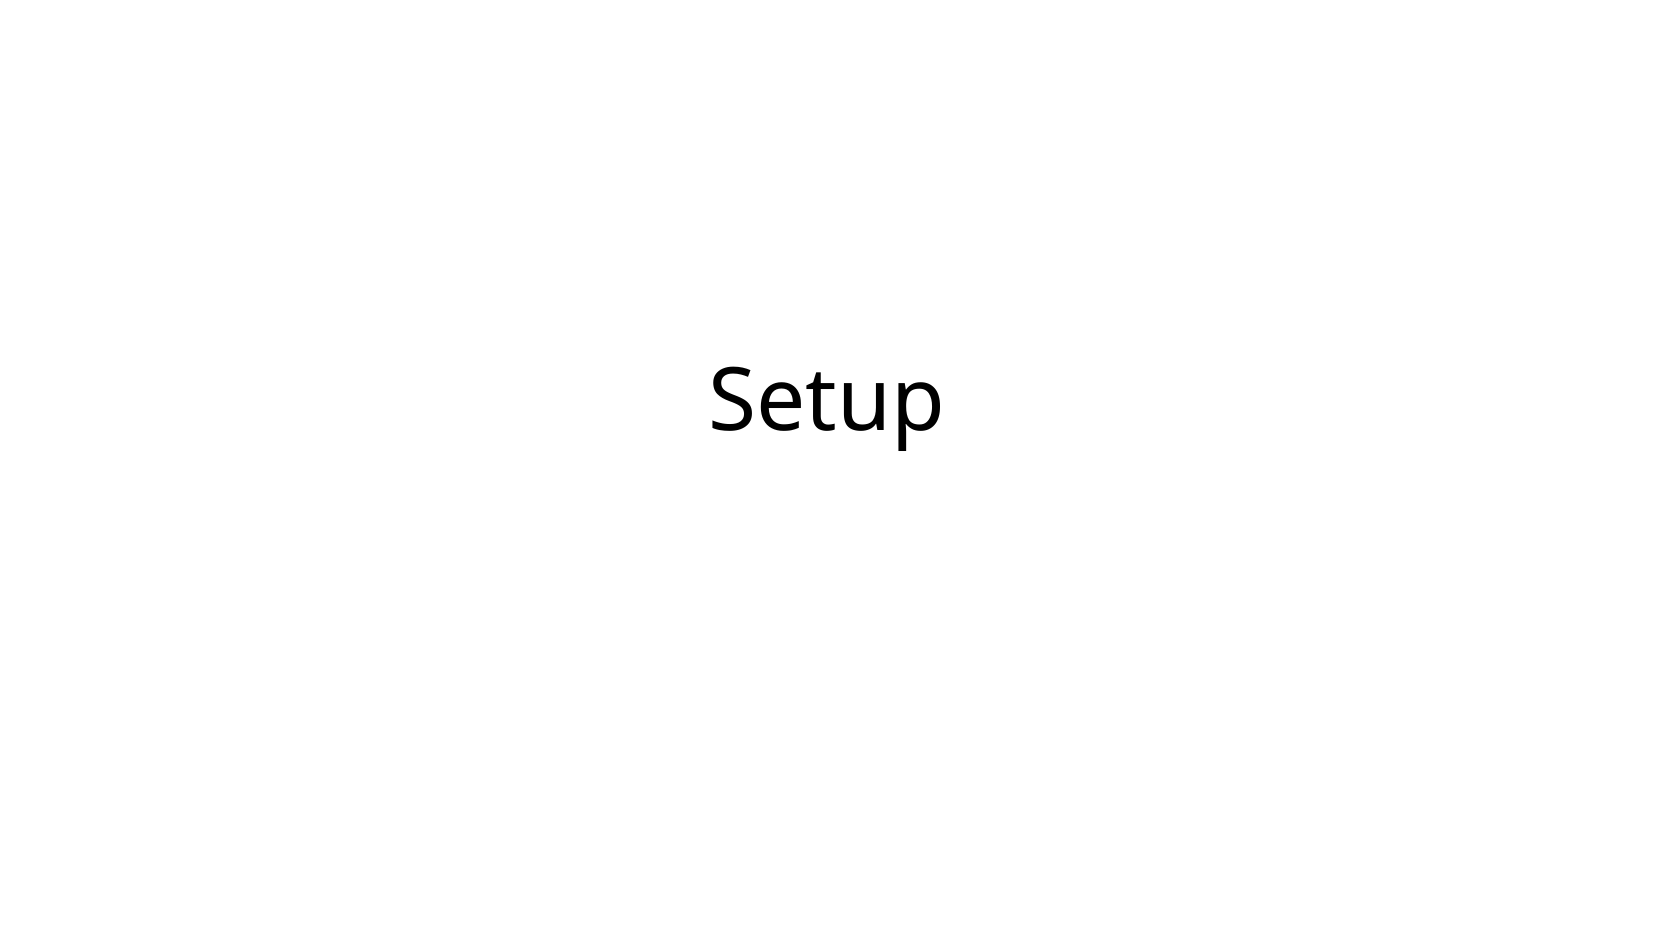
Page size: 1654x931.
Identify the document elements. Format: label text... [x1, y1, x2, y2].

subtitle Setup [82, 37, 1571, 757]
